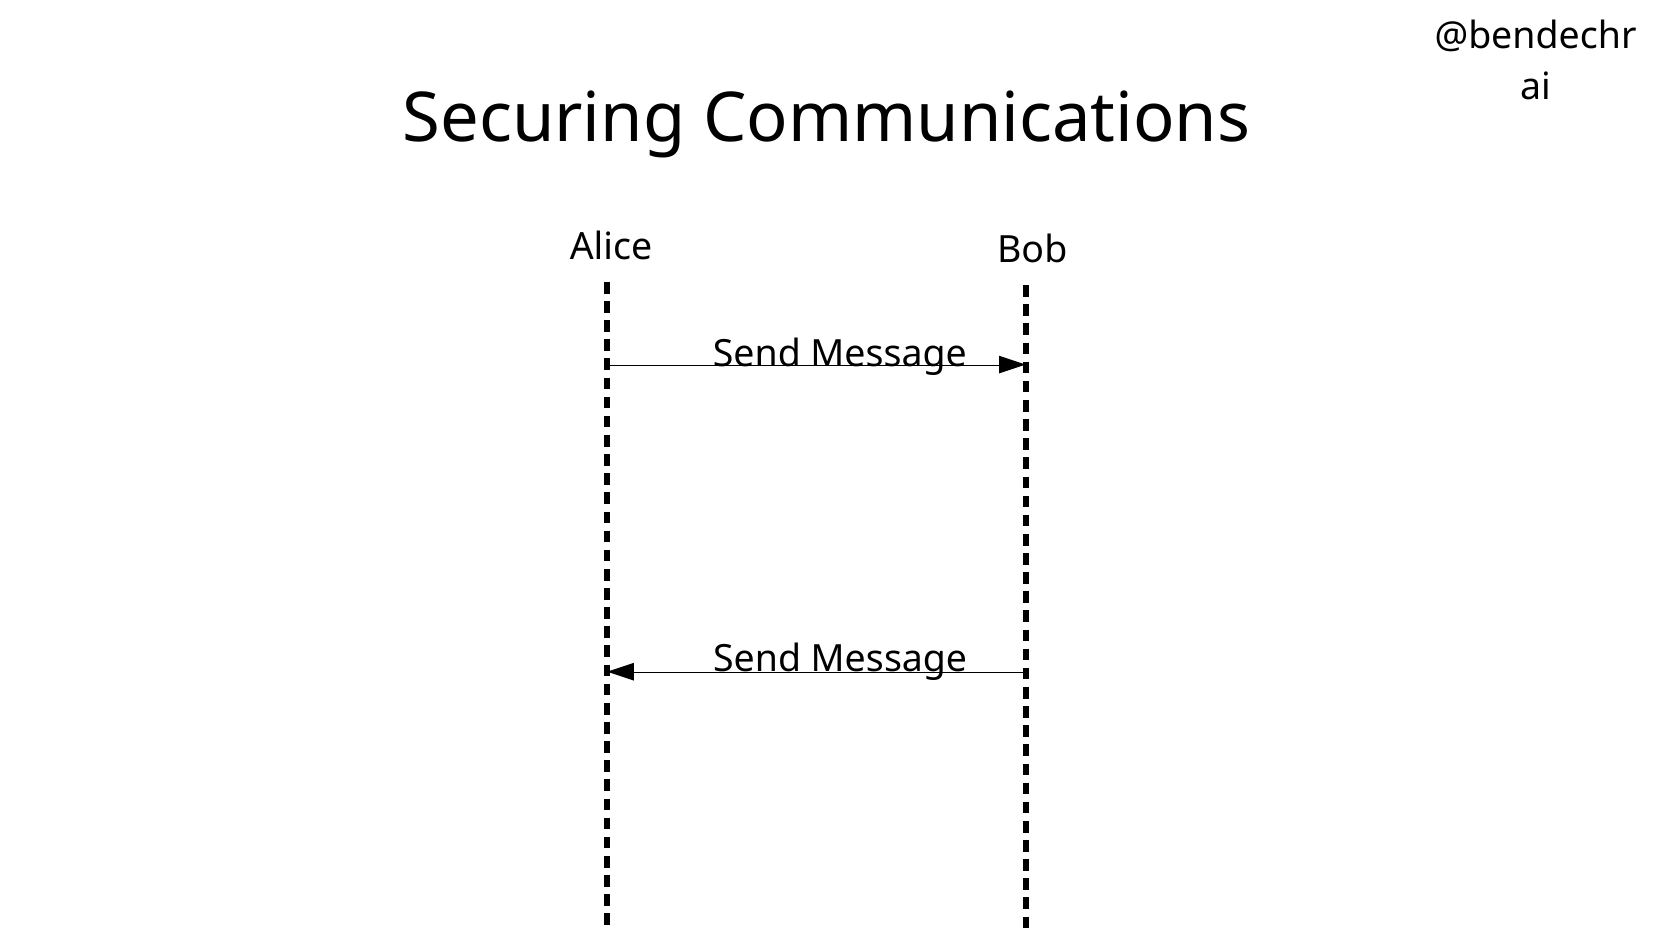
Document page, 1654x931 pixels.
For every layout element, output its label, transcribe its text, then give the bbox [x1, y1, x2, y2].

title Securing Communications [82, 37, 1571, 193]
text_box Bob [982, 215, 1074, 274]
text_box Send Message [698, 318, 945, 377]
text_box Alice [555, 212, 660, 271]
text_box Send Message [698, 624, 945, 683]
